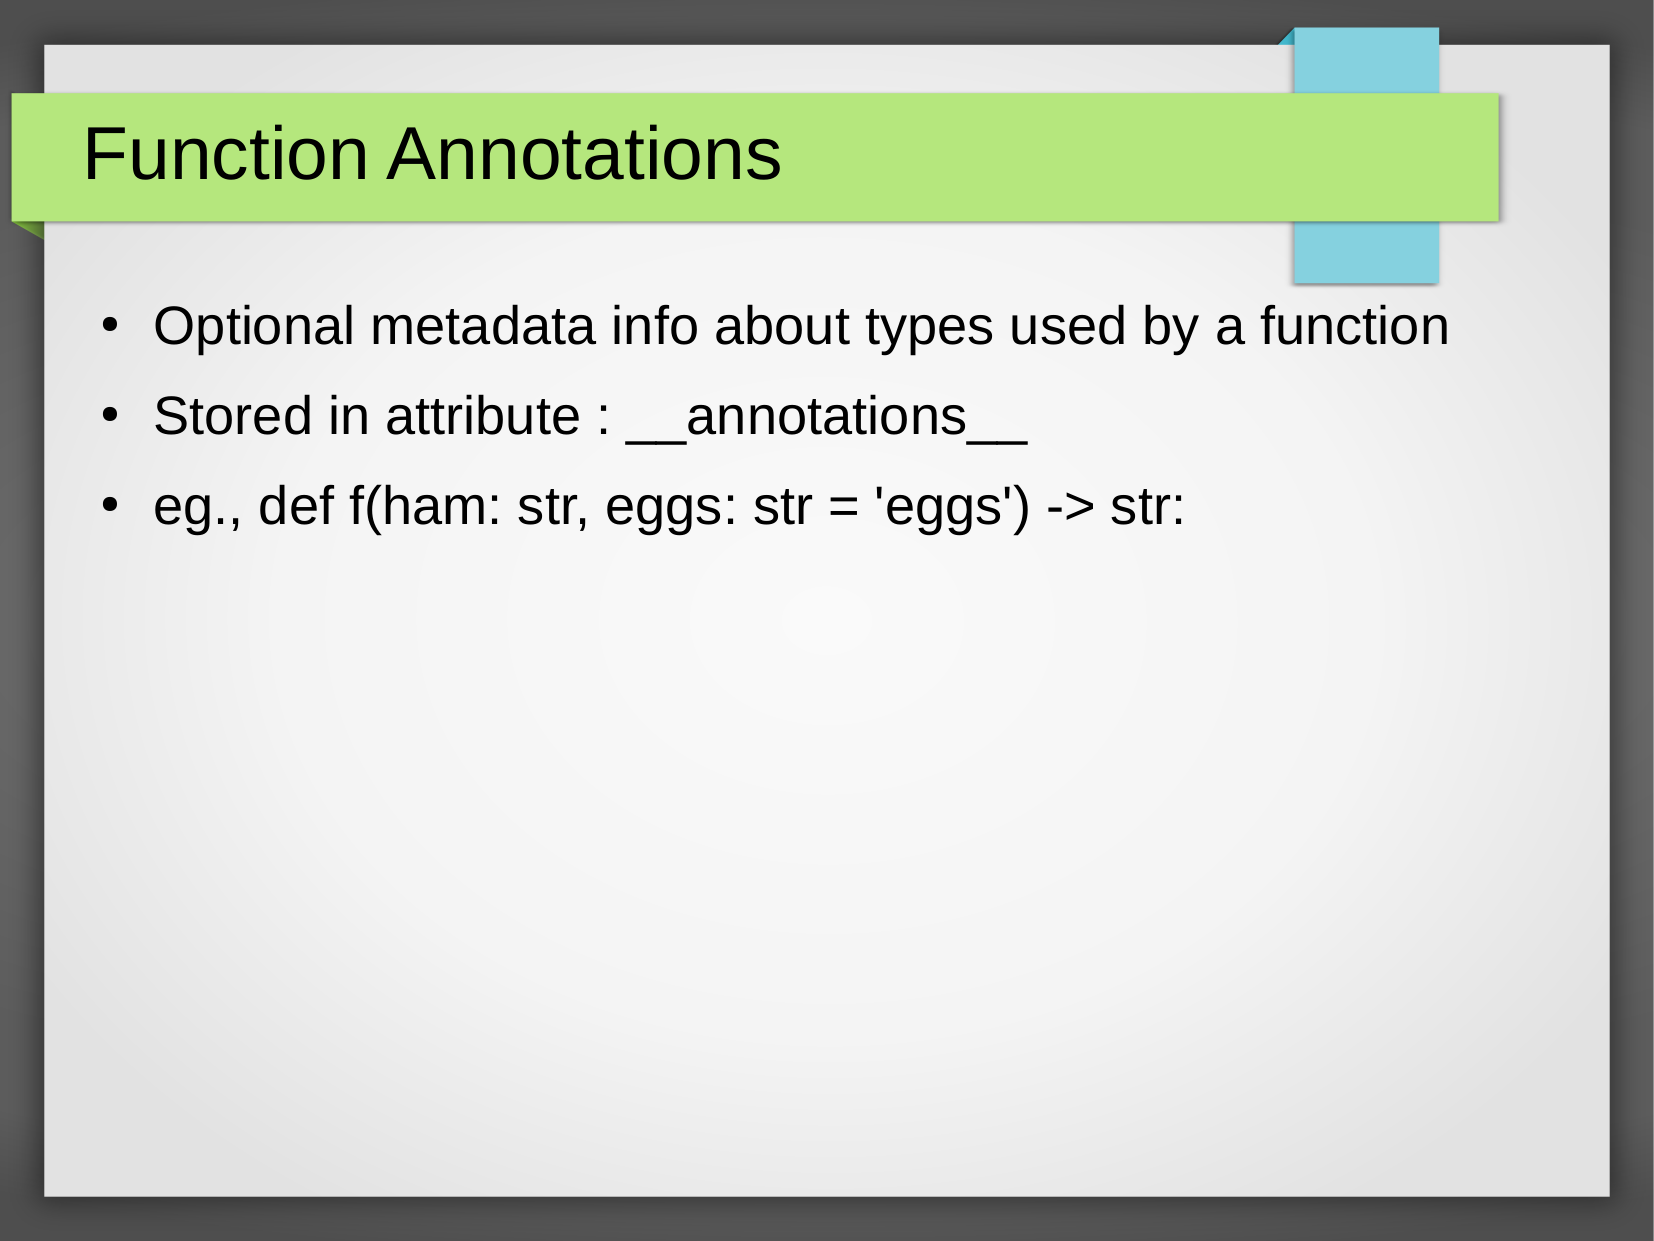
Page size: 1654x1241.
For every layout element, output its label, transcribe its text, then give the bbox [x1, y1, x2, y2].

title Function Annotations [82, 94, 1264, 213]
list Optional metadata info about types used by a function Stored in attribute : __annotations__ eg., def f(ham: str, eggs: str = 'eggs') -> str: [82, 295, 1571, 1015]
picture [0, 0, 1654, 1241]
